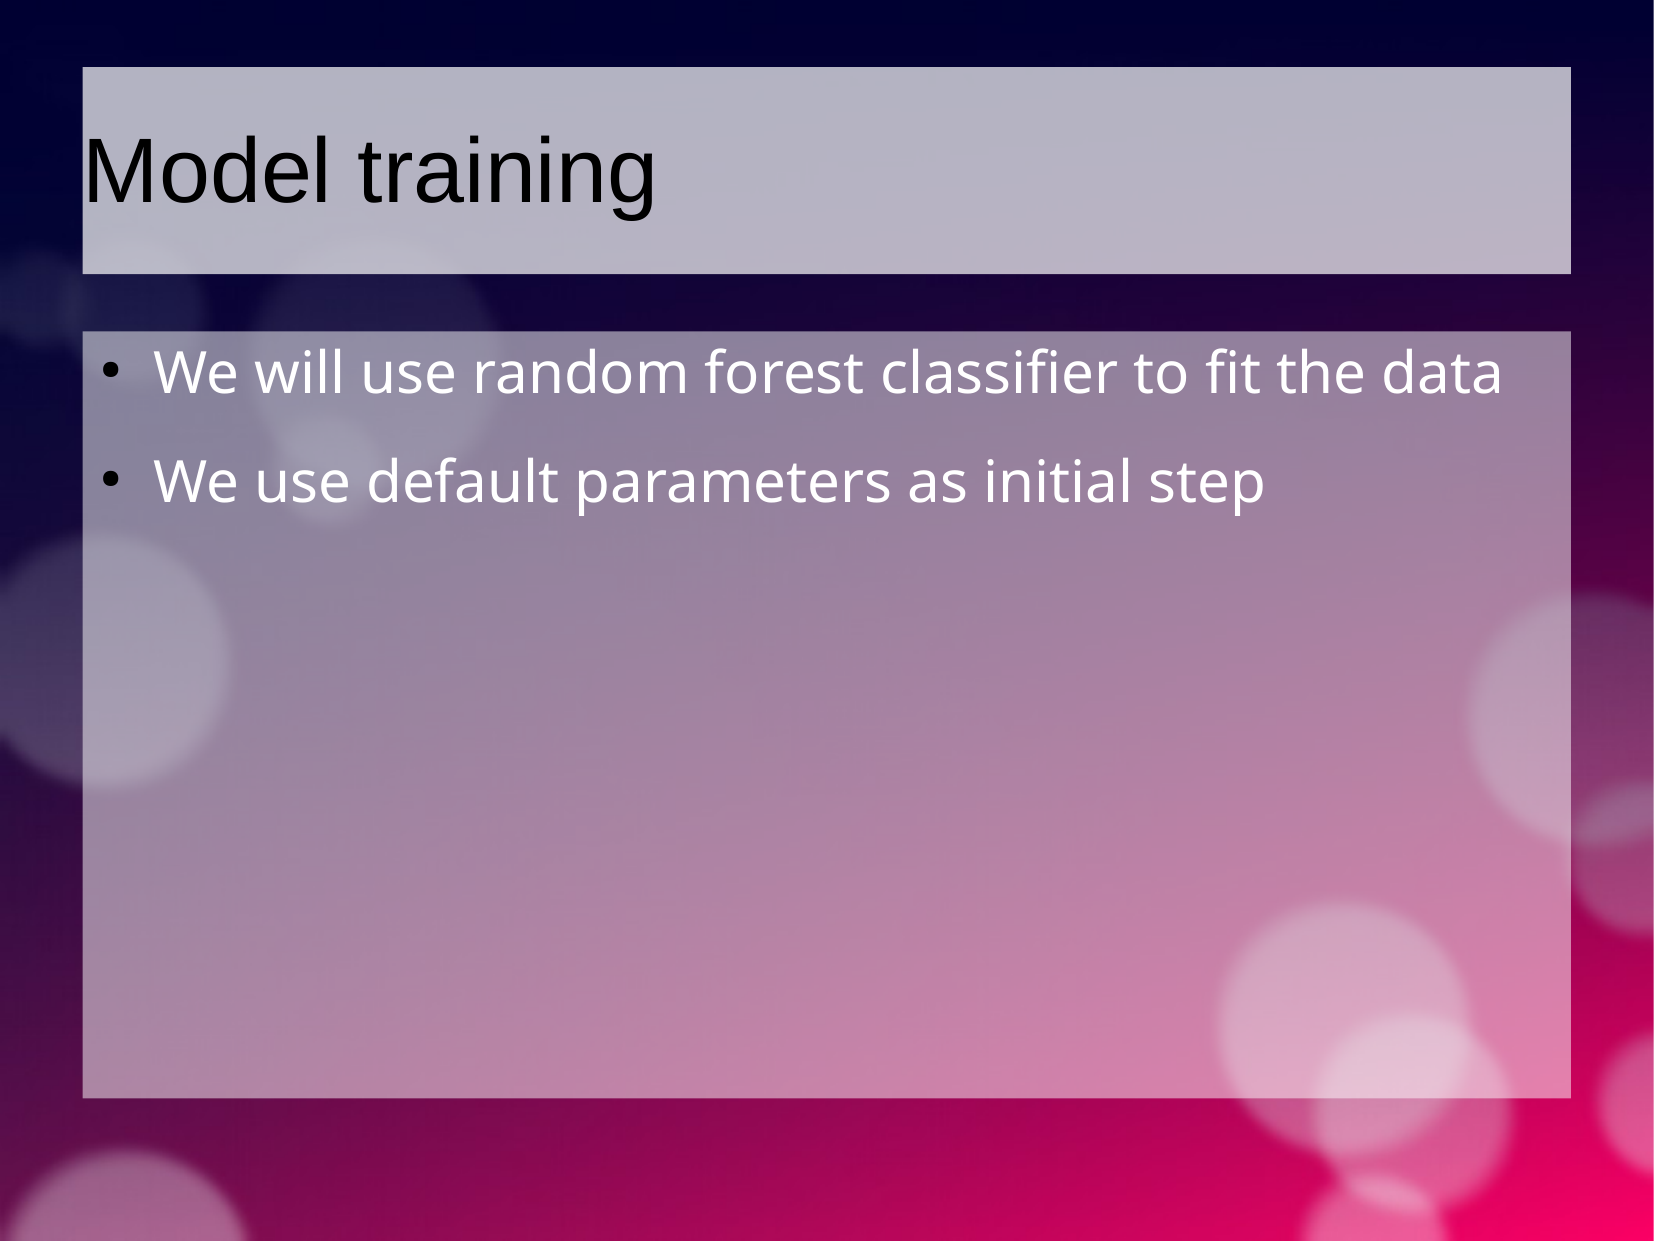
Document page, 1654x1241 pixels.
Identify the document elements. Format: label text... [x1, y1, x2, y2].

picture [0, 0, 1654, 1241]
title Model training [82, 67, 1571, 275]
list We will use random forest classifier to fit the data We use default parameters as initial step [82, 331, 1571, 1099]
